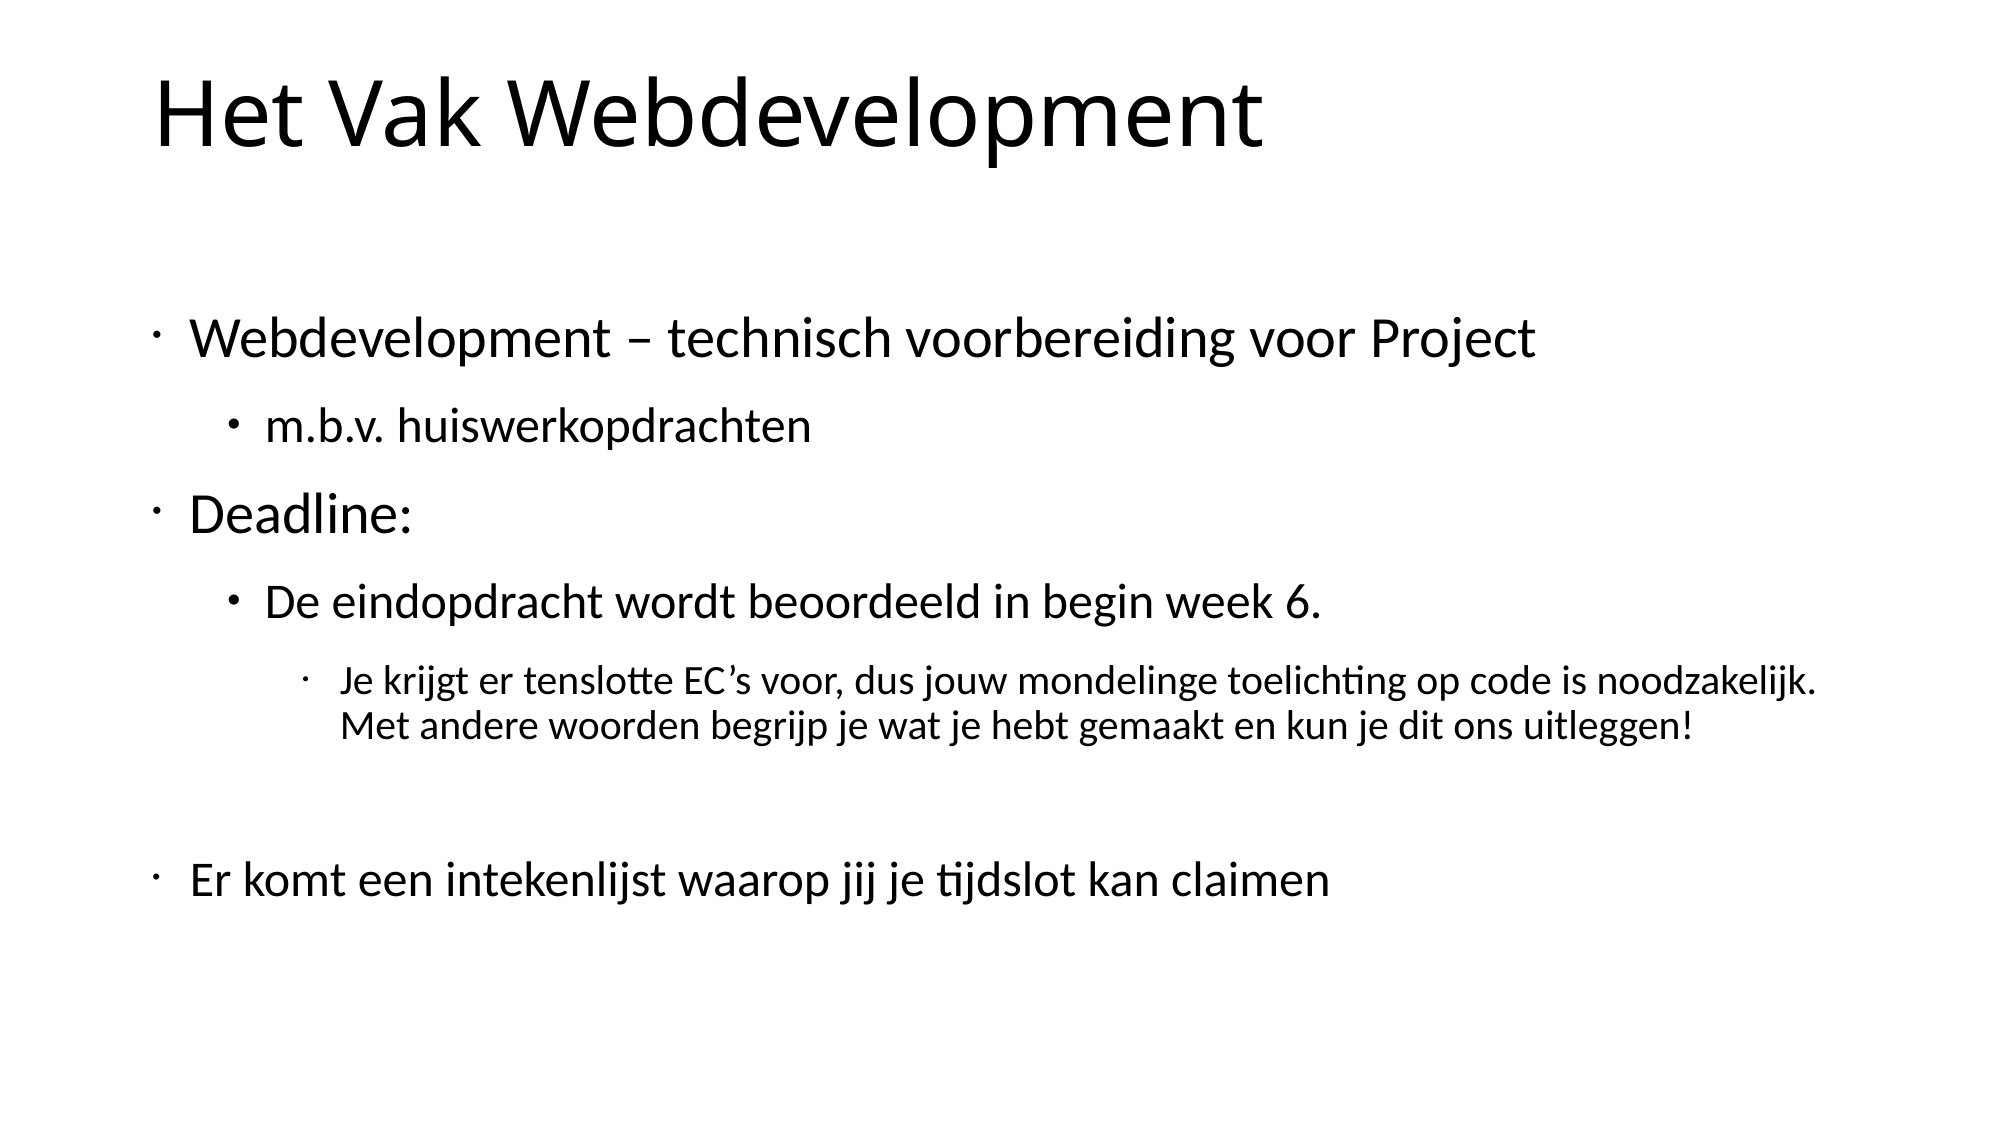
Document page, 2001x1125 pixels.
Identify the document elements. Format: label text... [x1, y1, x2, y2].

title Het Vak Webdevelopment [137, 59, 1863, 278]
list Webdevelopment – technisch voorbereiding voor Project m.b.v. huiswerkopdrachten Deadline: De eindopdracht wordt beoordeeld in begin week 6. Je krijgt er tenslotte EC’s voor, dus jouw mondelinge toelichting op code is noodzakelijk. Met andere woorden begrijp je wat je hebt gemaakt en kun je dit ons uitleggen! Er komt een intekenlijst waarop jij je tijdslot kan claimen [137, 299, 1863, 1014]
